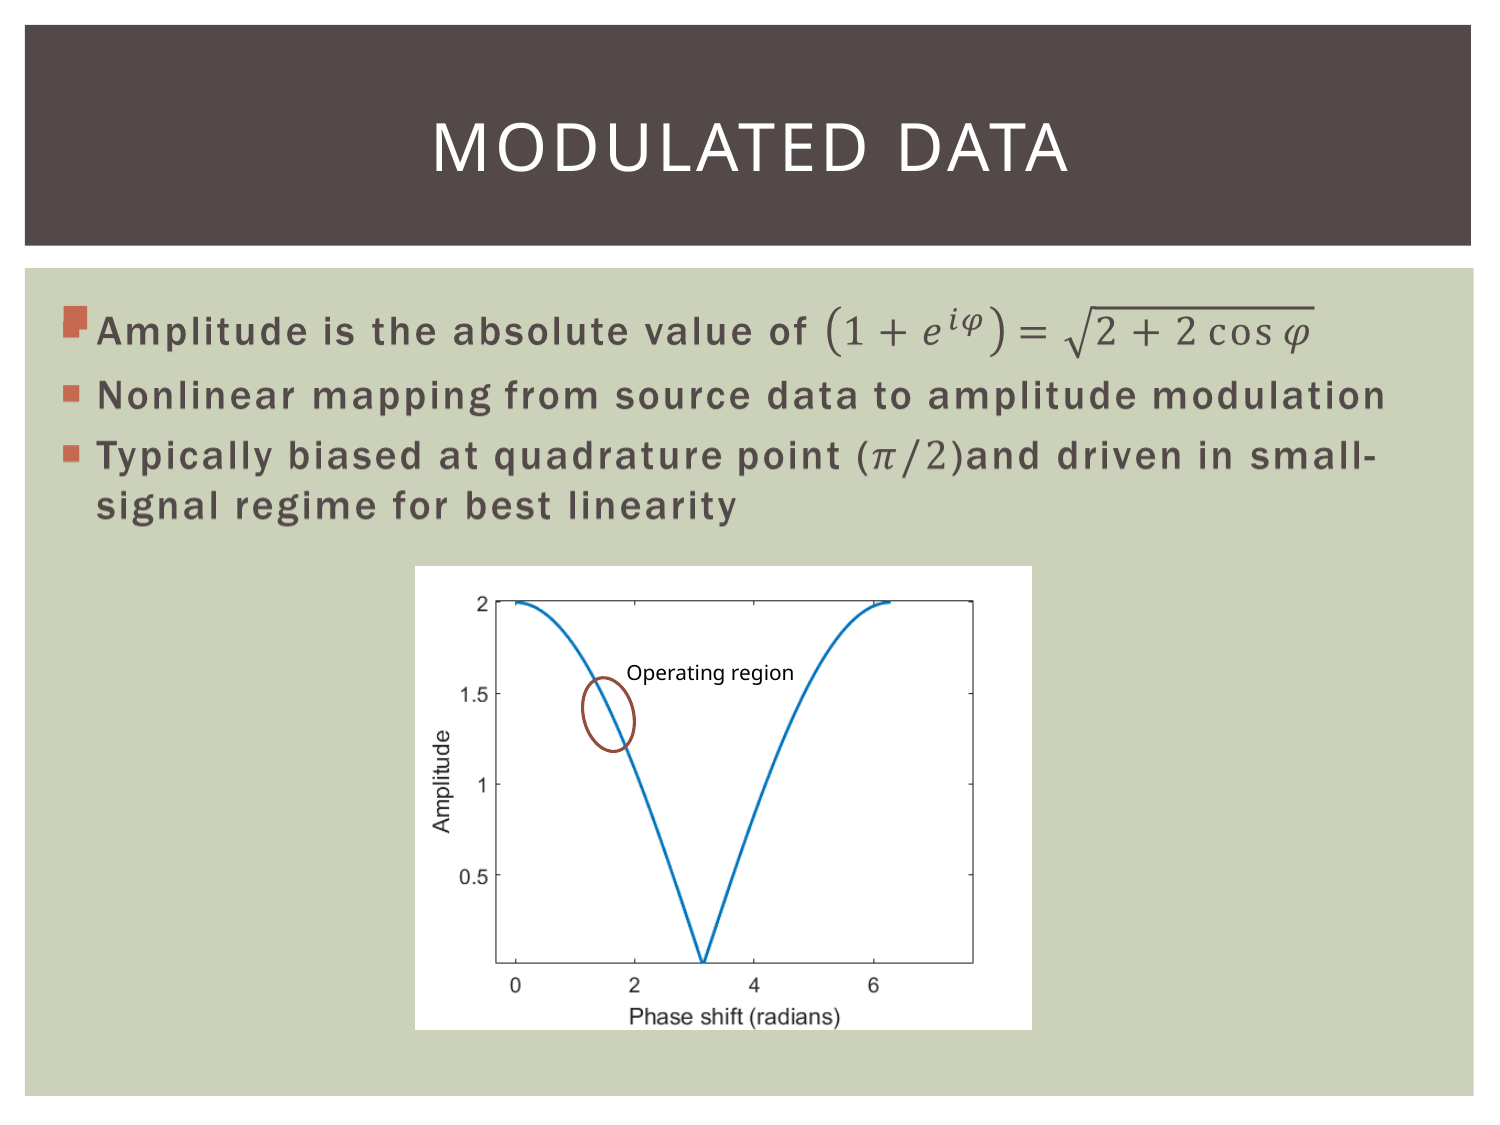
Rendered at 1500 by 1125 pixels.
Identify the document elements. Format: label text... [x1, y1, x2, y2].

text_box Operating region [611, 651, 810, 692]
title Modulated data [62, 58, 1438, 232]
picture [415, 566, 1032, 1030]
list [36, 290, 1416, 1014]
